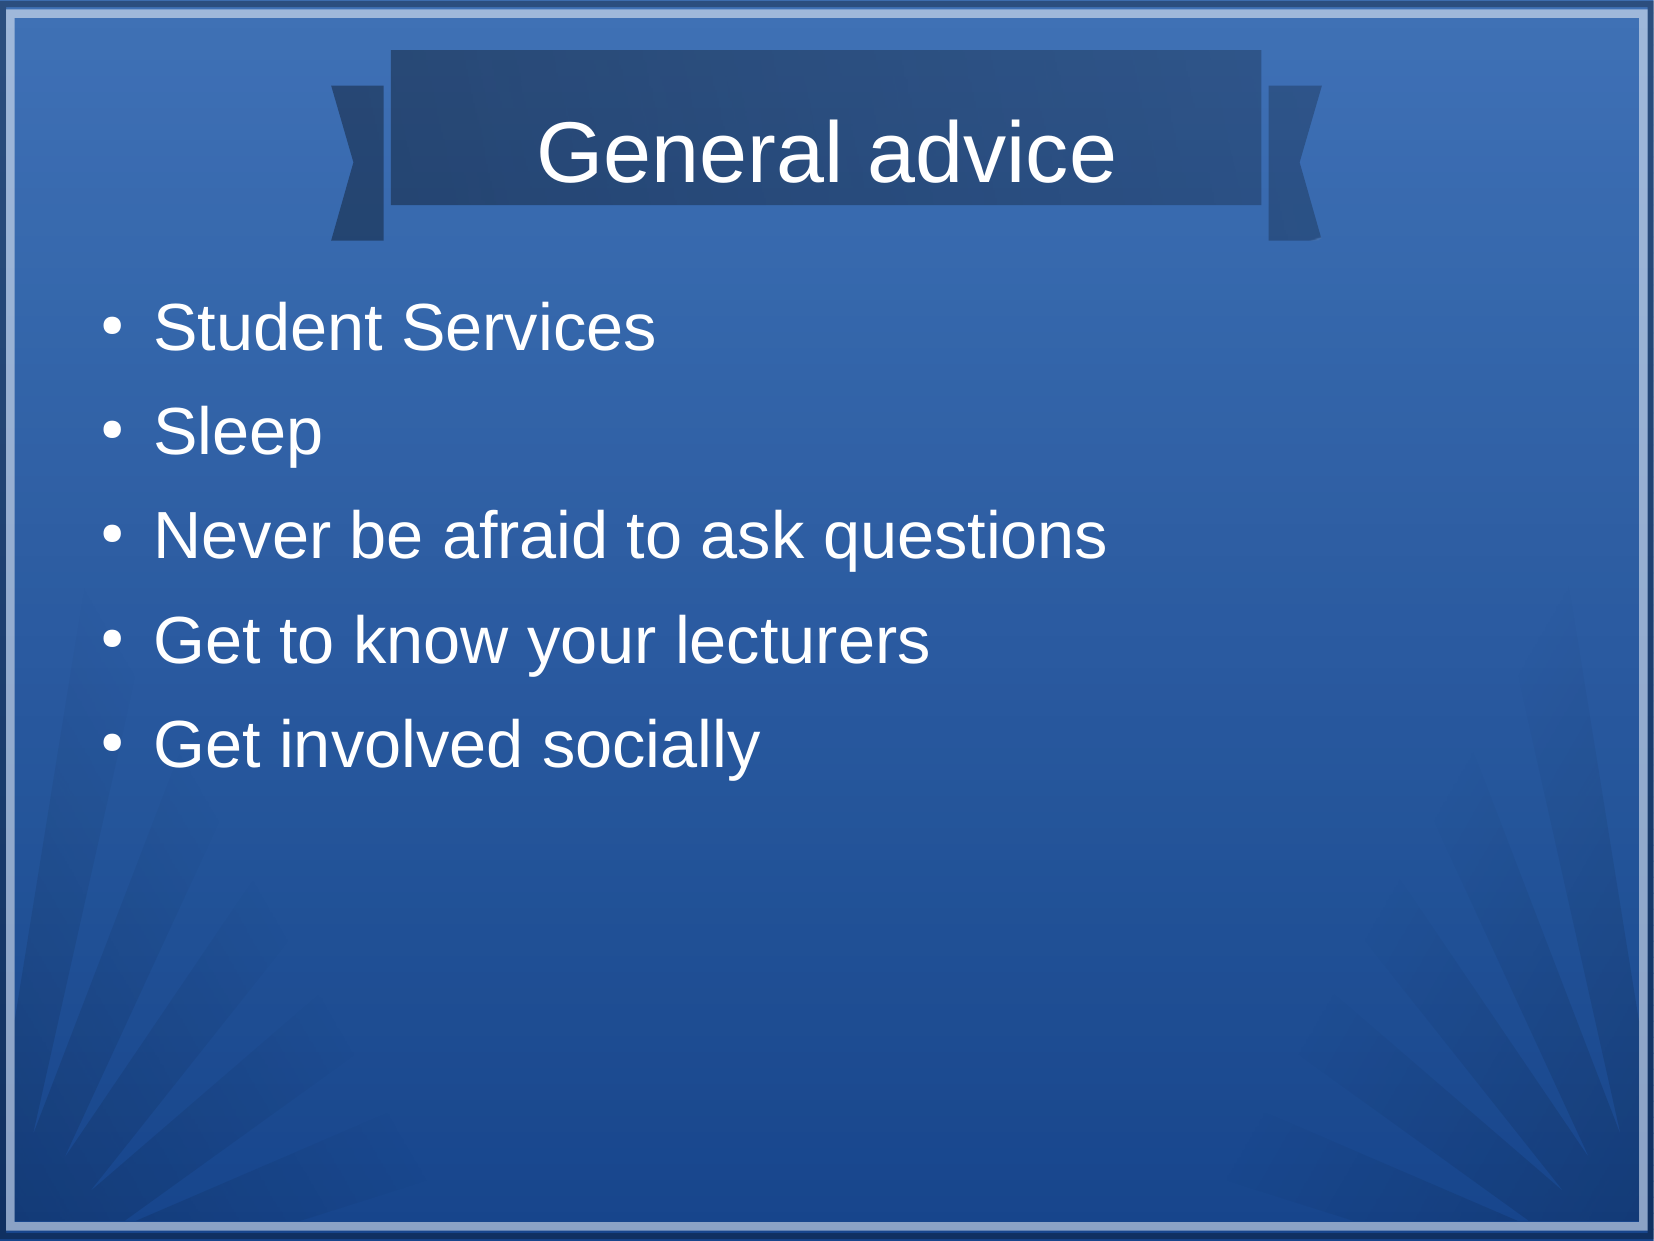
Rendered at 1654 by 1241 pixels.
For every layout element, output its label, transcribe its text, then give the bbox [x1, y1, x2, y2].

title General advice [82, 49, 1571, 257]
list Student Services Sleep Never be afraid to ask questions Get to know your lecturers Get involved socially [82, 290, 1571, 1010]
